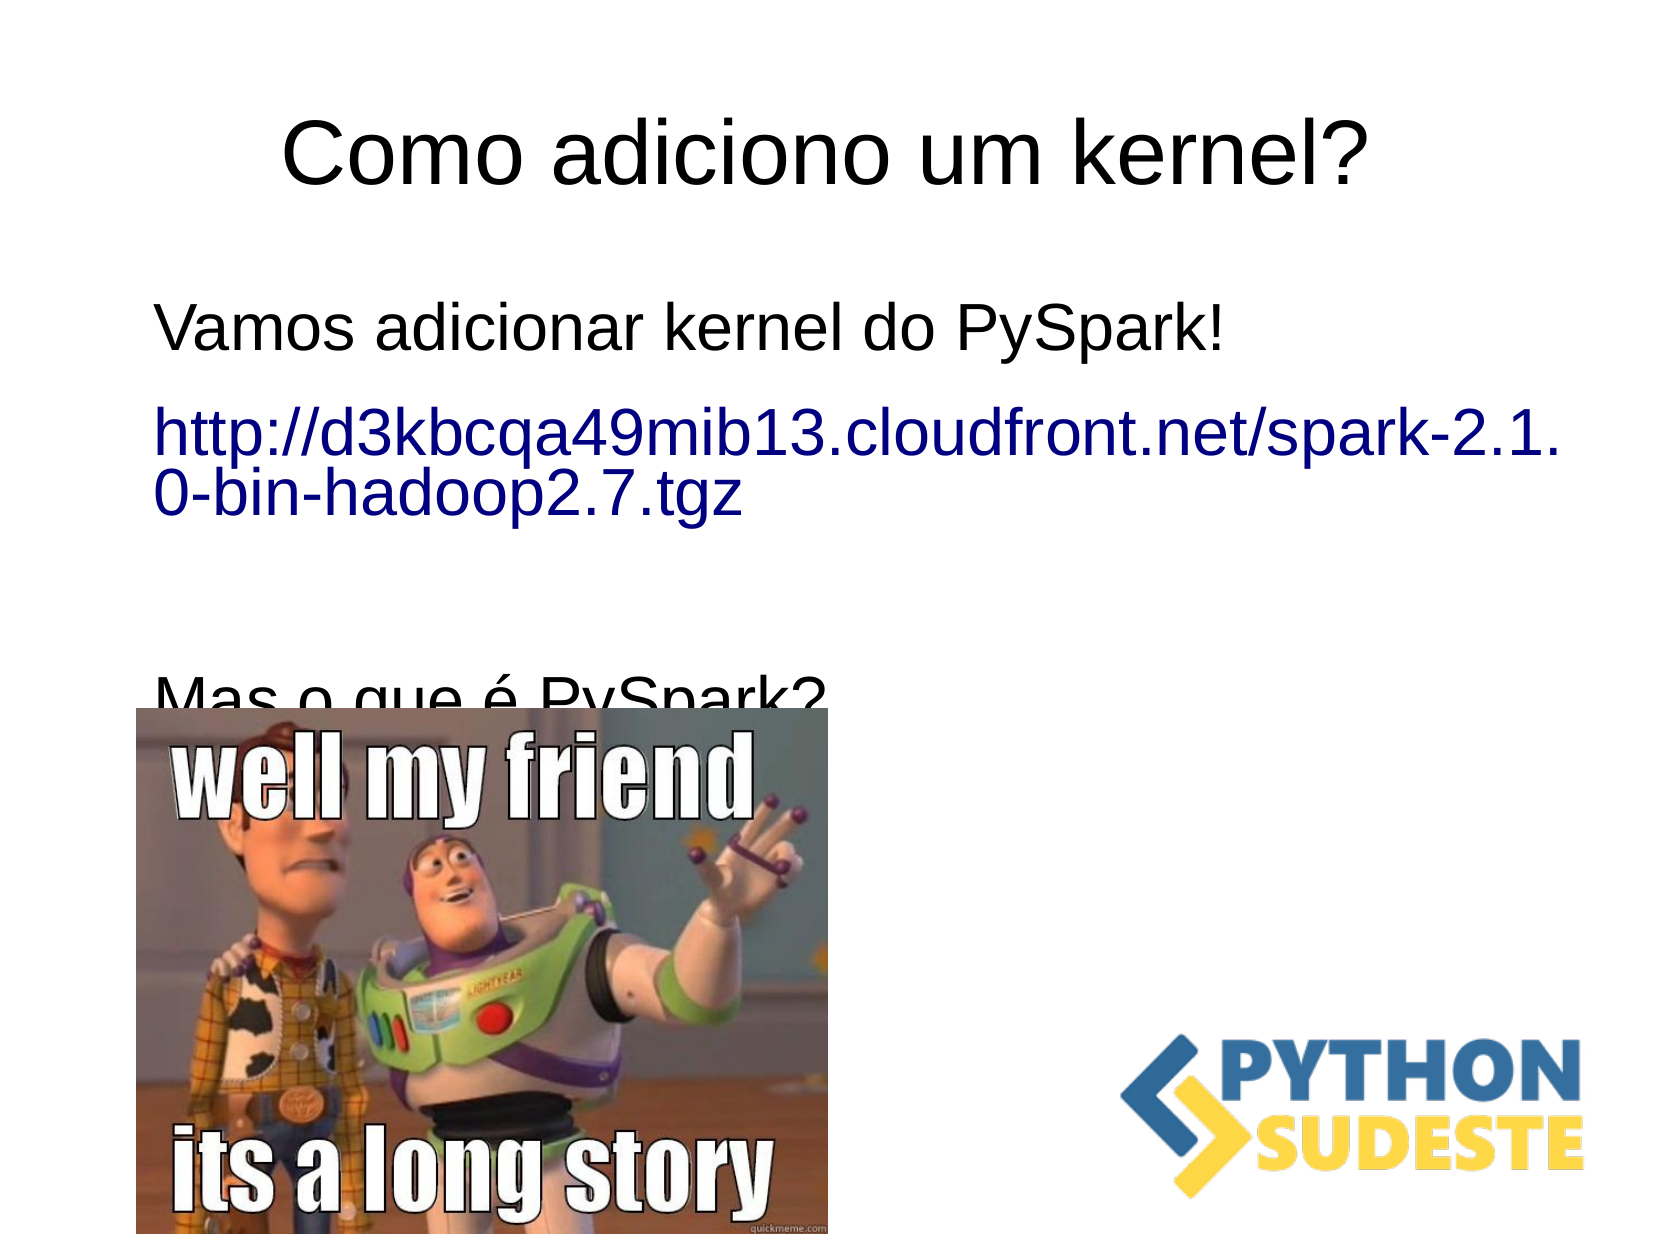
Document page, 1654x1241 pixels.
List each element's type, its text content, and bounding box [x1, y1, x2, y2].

title Como adiciono um kernel? [82, 49, 1571, 257]
picture [1118, 1032, 1654, 1203]
picture [136, 708, 828, 1235]
list Vamos adicionar kernel do PySpark! http://d3kbcqa49mib13.cloudfront.net/spark-2.1.0-bin-hadoop2.7.tgz Mas o que é PySpark? [82, 290, 1571, 1010]
